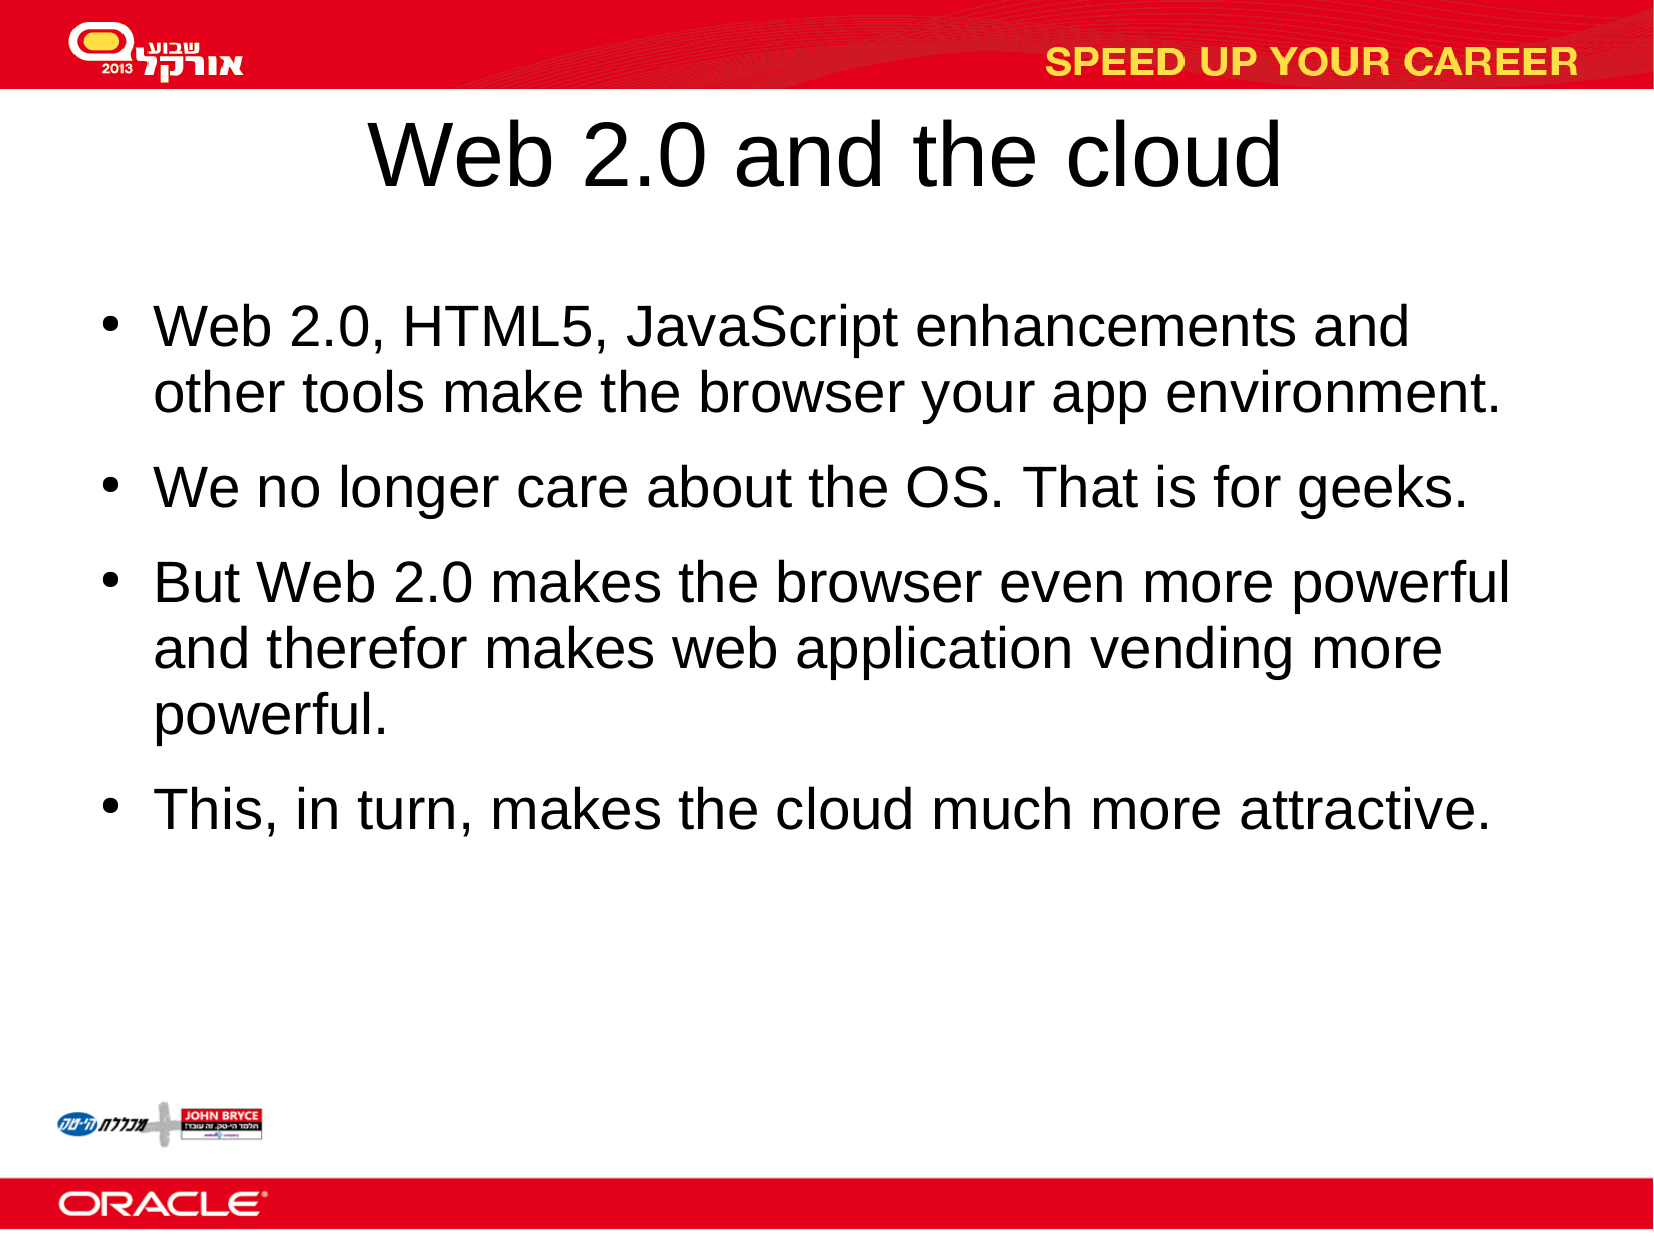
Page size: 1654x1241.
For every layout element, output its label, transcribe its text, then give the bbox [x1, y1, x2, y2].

picture [0, 1087, 1653, 1240]
list Web 2.0, HTML5, JavaScript enhancements and other tools make the browser your app environment. We no longer care about the OS. That is for geeks. But Web 2.0 makes the browser even more powerful and therefor makes web application vending more powerful. This, in turn, makes the cloud much more attractive. [82, 290, 1538, 1010]
title Web 2.0 and the cloud [82, 49, 1571, 257]
picture [0, 0, 1654, 89]
